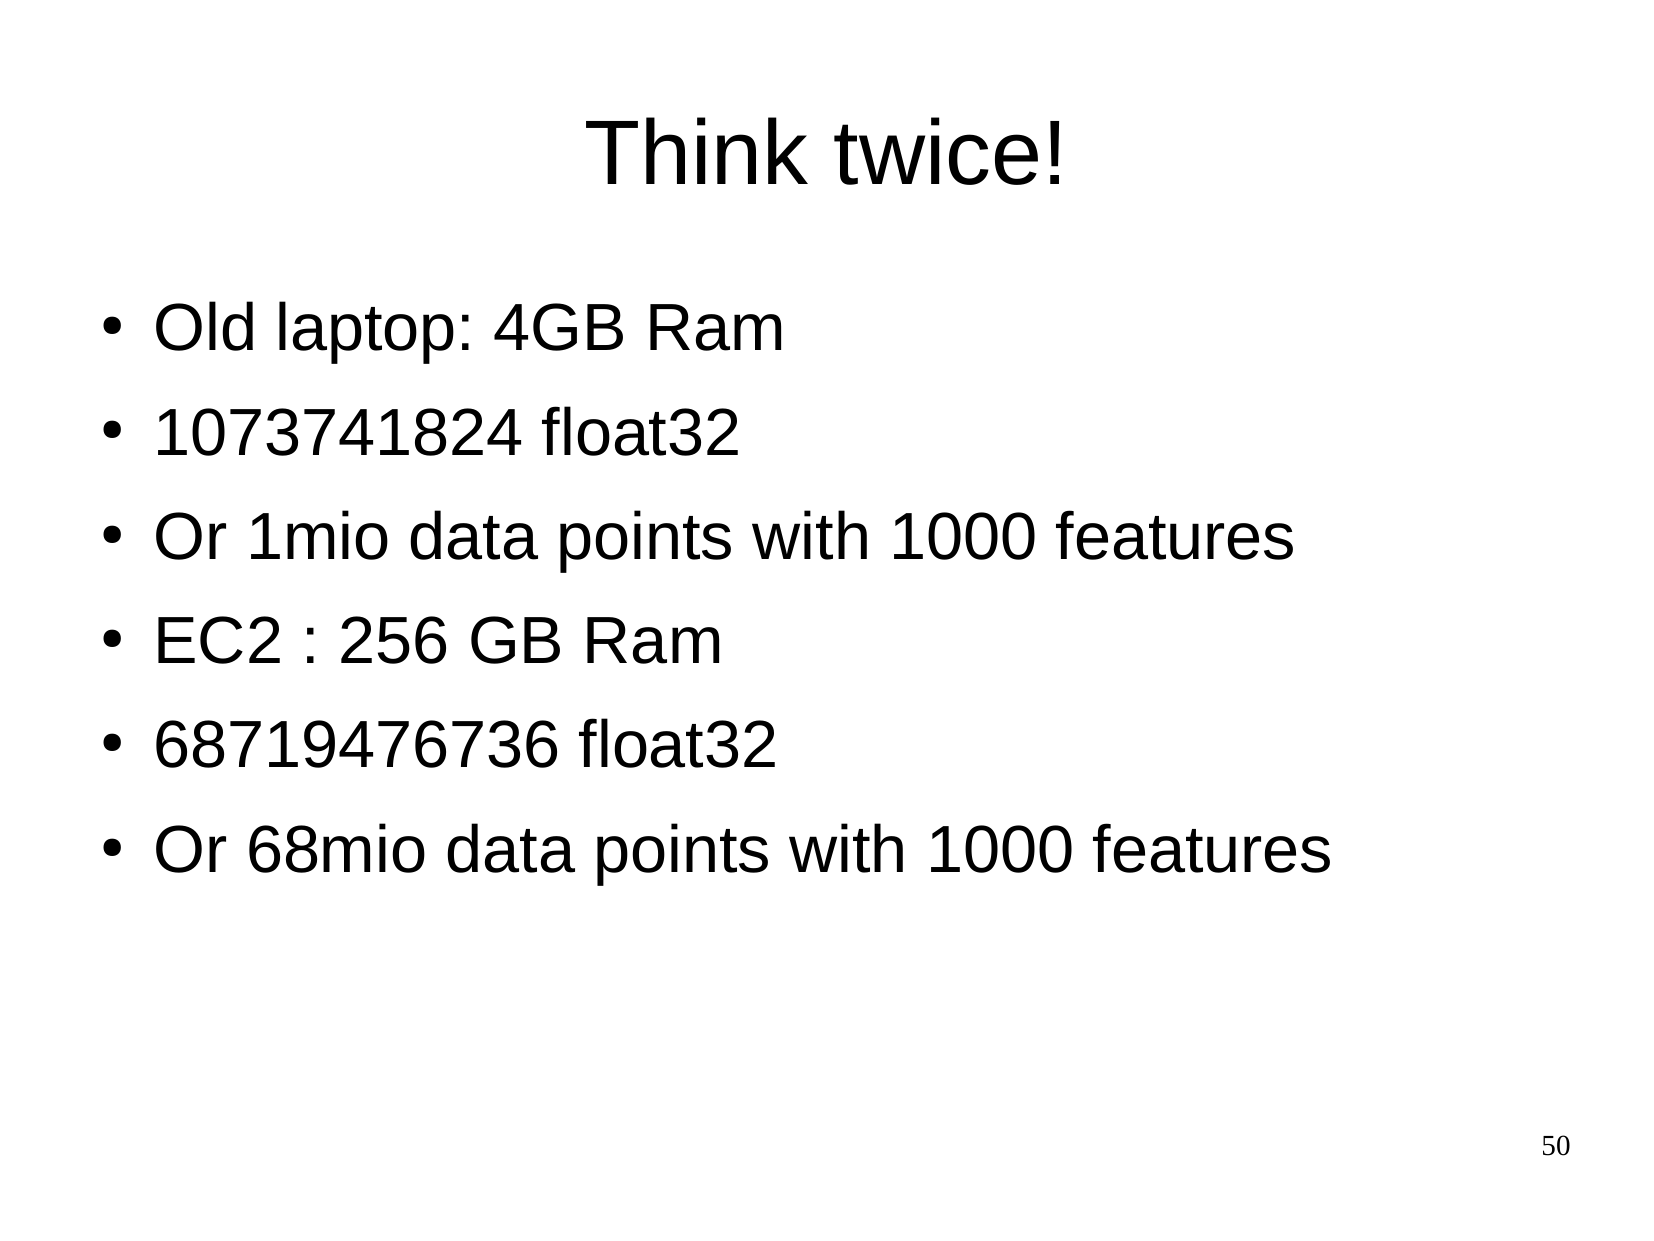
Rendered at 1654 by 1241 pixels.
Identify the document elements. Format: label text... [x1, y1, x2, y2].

title Think twice! [82, 49, 1571, 257]
list Old laptop: 4GB Ram 1073741824 float32 Or 1mio data points with 1000 features EC2 : 256 GB Ram 68719476736 float32 Or 68mio data points with 1000 features [82, 290, 1571, 1010]
